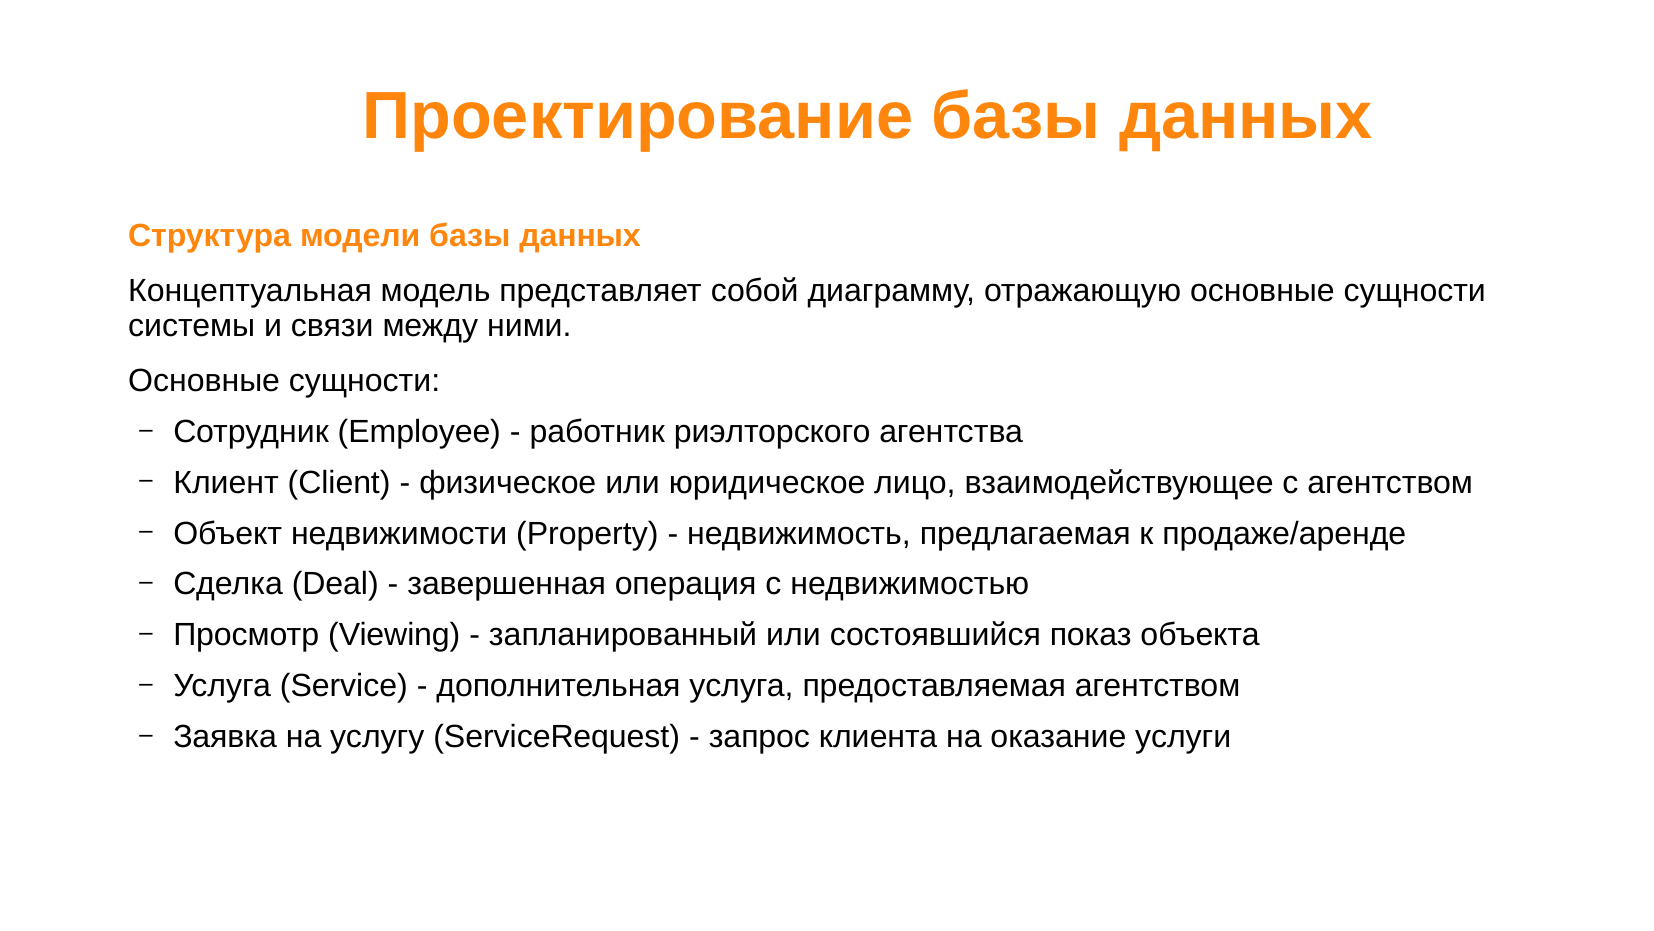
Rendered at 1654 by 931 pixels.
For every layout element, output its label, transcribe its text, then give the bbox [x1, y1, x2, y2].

list Структура модели базы данных Концептуальная модель представляет собой диаграмму, отражающую основные сущности системы и связи между ними. Основные сущности: Сотрудник (Employee) - работник риэлторского агентства Клиент (Client) - физическое или юридическое лицо, взаимодействующее с агентством Объект недвижимости (Property) - недвижимость, предлагаемая к продаже/аренде Сделка (Deal) - завершенная операция с недвижимостью Просмотр (Viewing) - запланированный или состоявшийся показ объекта Услуга (Service) - дополнительная услуга, предоставляемая агентством Заявка на услугу (ServiceRequest) - запрос клиента на оказание услуги [82, 217, 1571, 758]
title Проектирование базы данных [289, 12, 1447, 217]
